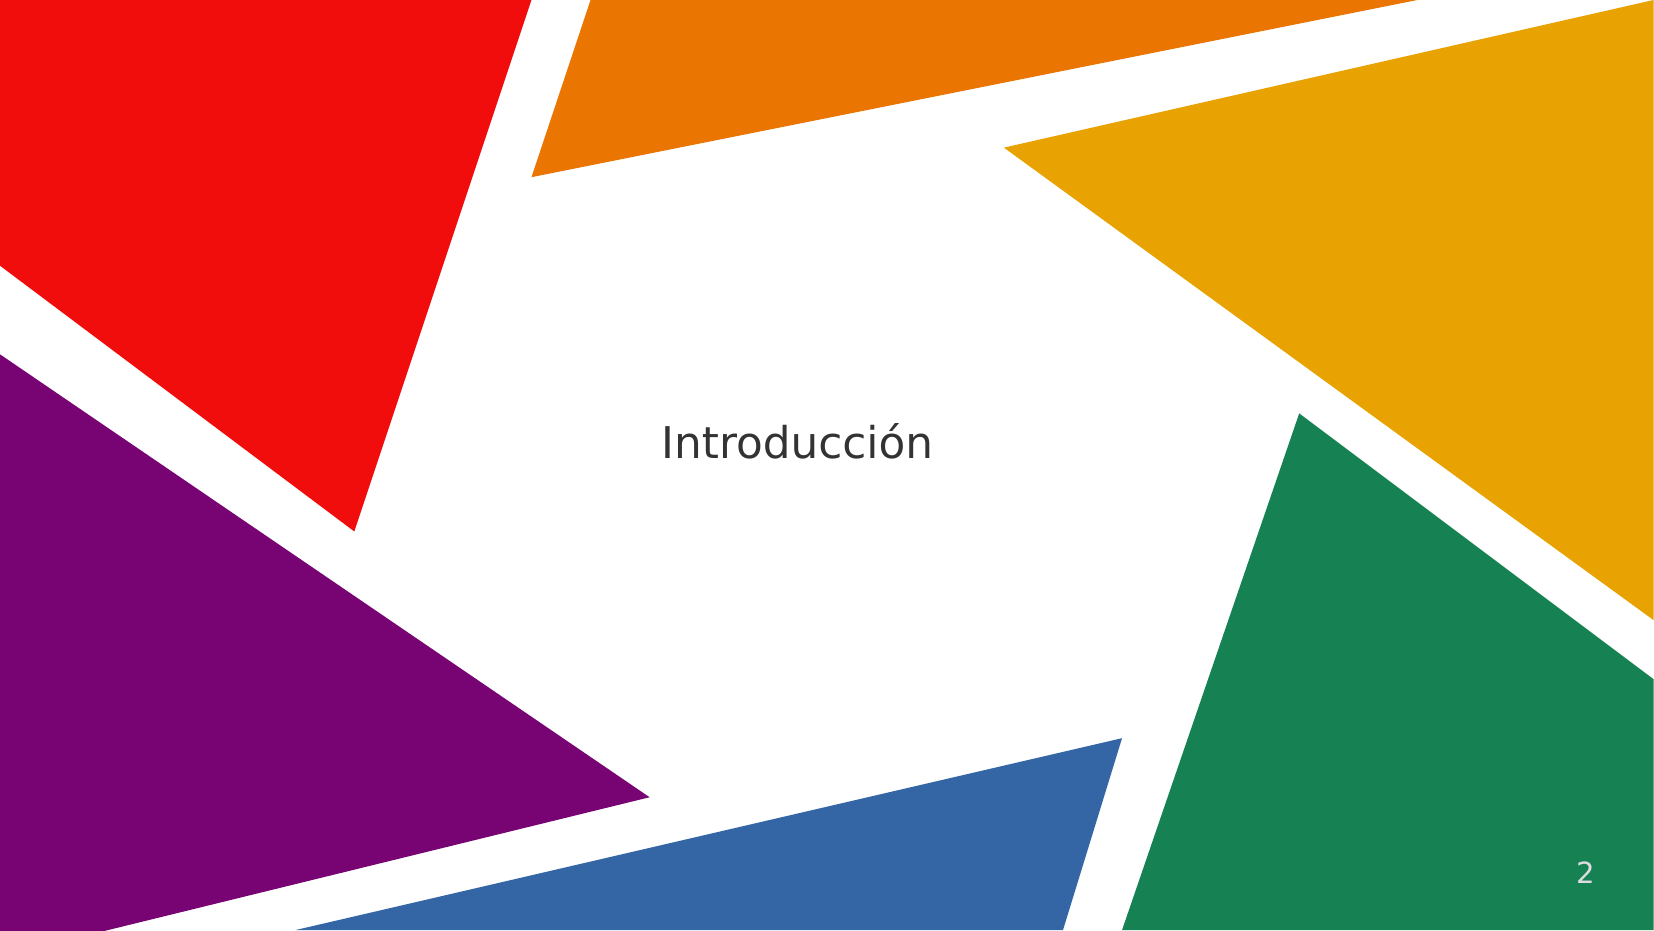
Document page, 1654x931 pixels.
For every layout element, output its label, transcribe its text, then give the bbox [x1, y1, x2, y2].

title Introducción [442, 354, 1152, 532]
